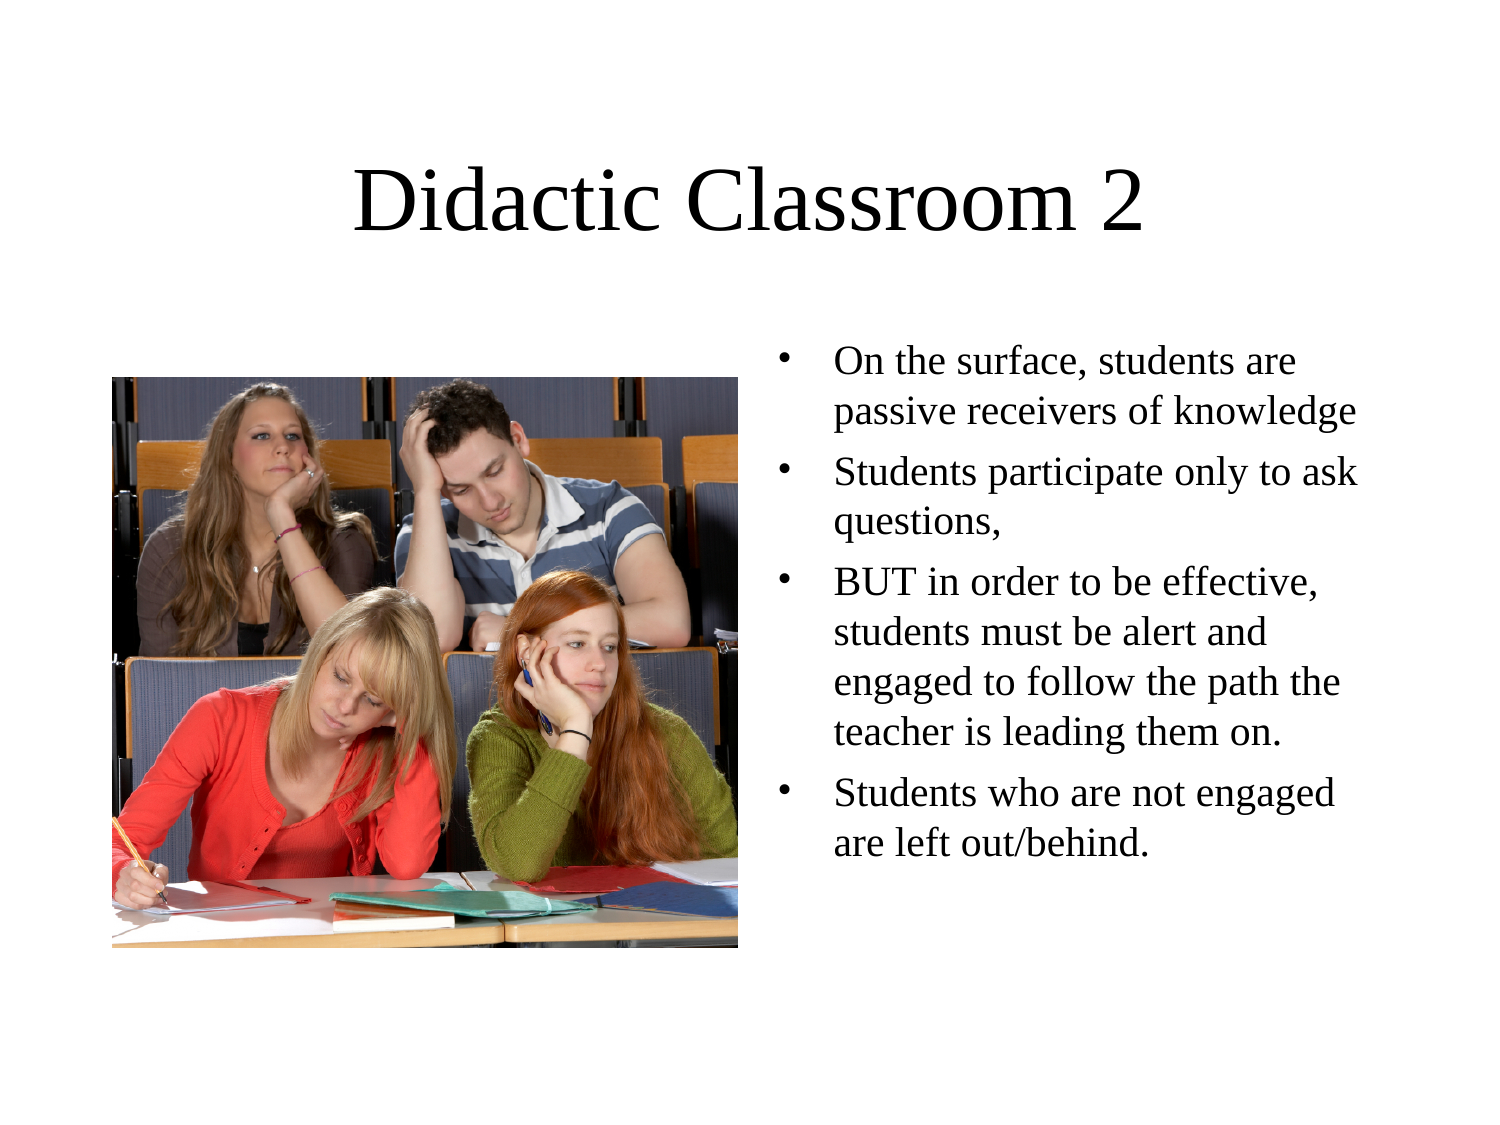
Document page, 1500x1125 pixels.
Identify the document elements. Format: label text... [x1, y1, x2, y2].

title Didactic Classroom 2 [112, 99, 1388, 288]
picture [112, 377, 738, 948]
list On the surface, students are passive receivers of knowledge Students participate only to ask questions, BUT in order to be effective, students must be alert and engaged to follow the path the teacher is leading them on. Students who are not engaged are left out/behind. [762, 324, 1388, 1000]
